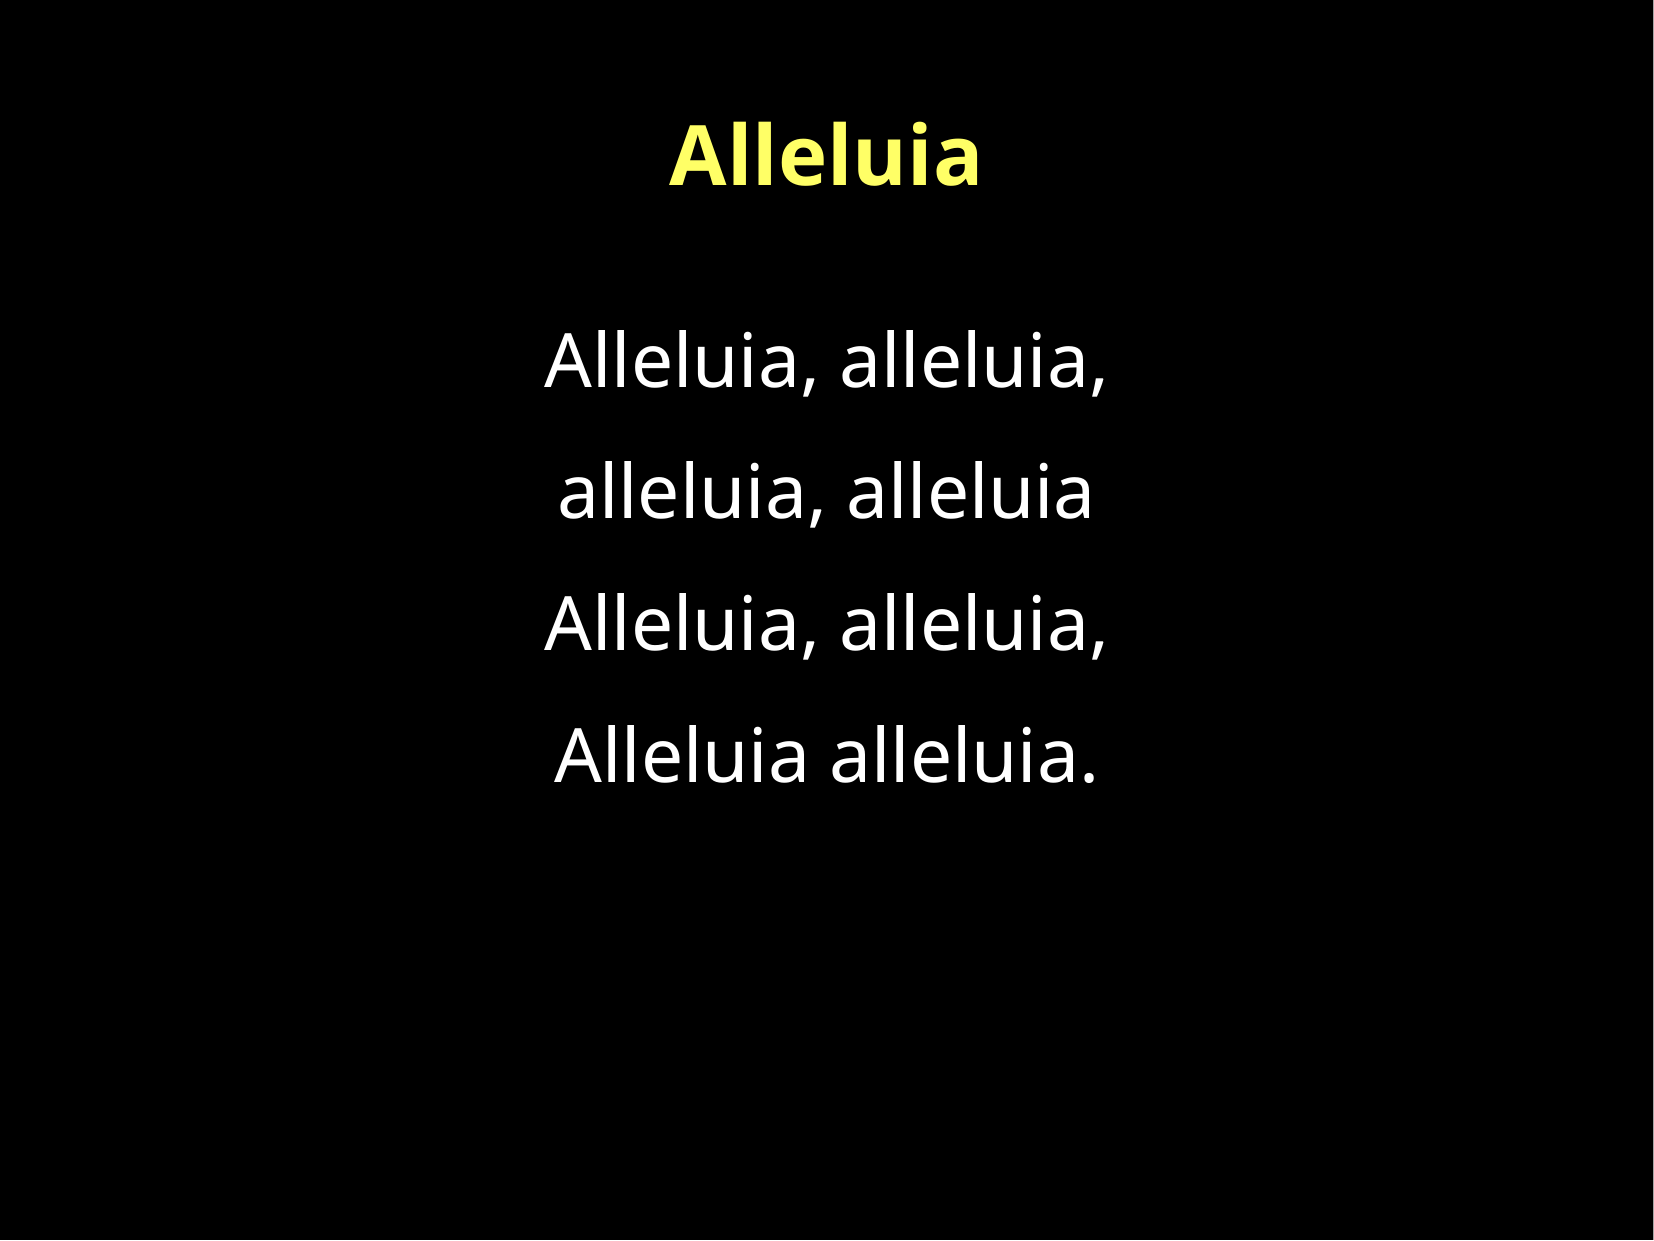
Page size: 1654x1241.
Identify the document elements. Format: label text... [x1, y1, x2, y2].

list Alleluia, alleluia, alleluia, alleluia Alleluia, alleluia, Alleluia alleluia. [0, 307, 1654, 1241]
title Alleluia [82, 49, 1571, 257]
